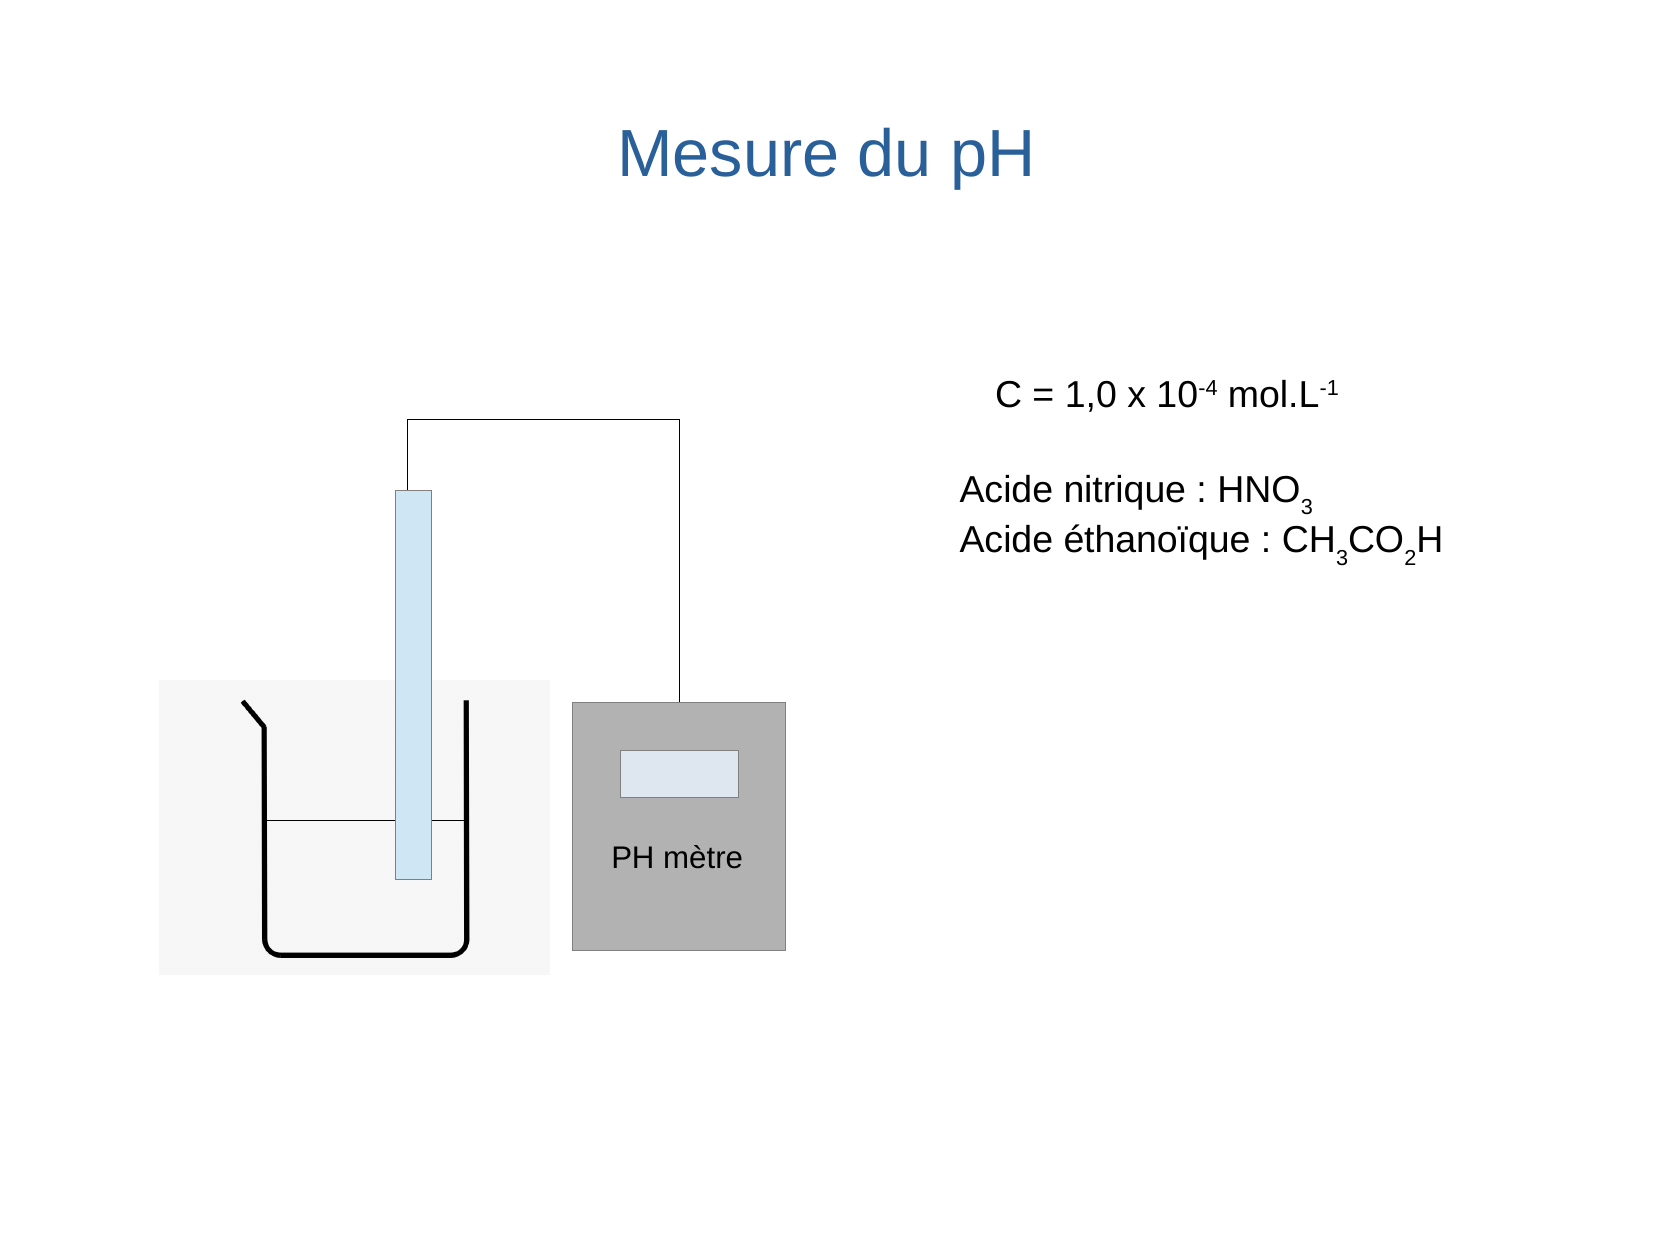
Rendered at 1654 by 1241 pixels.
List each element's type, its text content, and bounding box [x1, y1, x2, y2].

text_box [395, 490, 432, 880]
text_box PH mètre [596, 832, 774, 883]
text_box Acide nitrique : HNO3 Acide éthanoïque : CH3CO2H [944, 460, 1477, 620]
text_box [572, 702, 786, 951]
title Mesure du pH [82, 49, 1571, 257]
text_box C = 1,0 x 10-4 mol.L-1 [980, 366, 1453, 423]
picture [159, 680, 550, 975]
